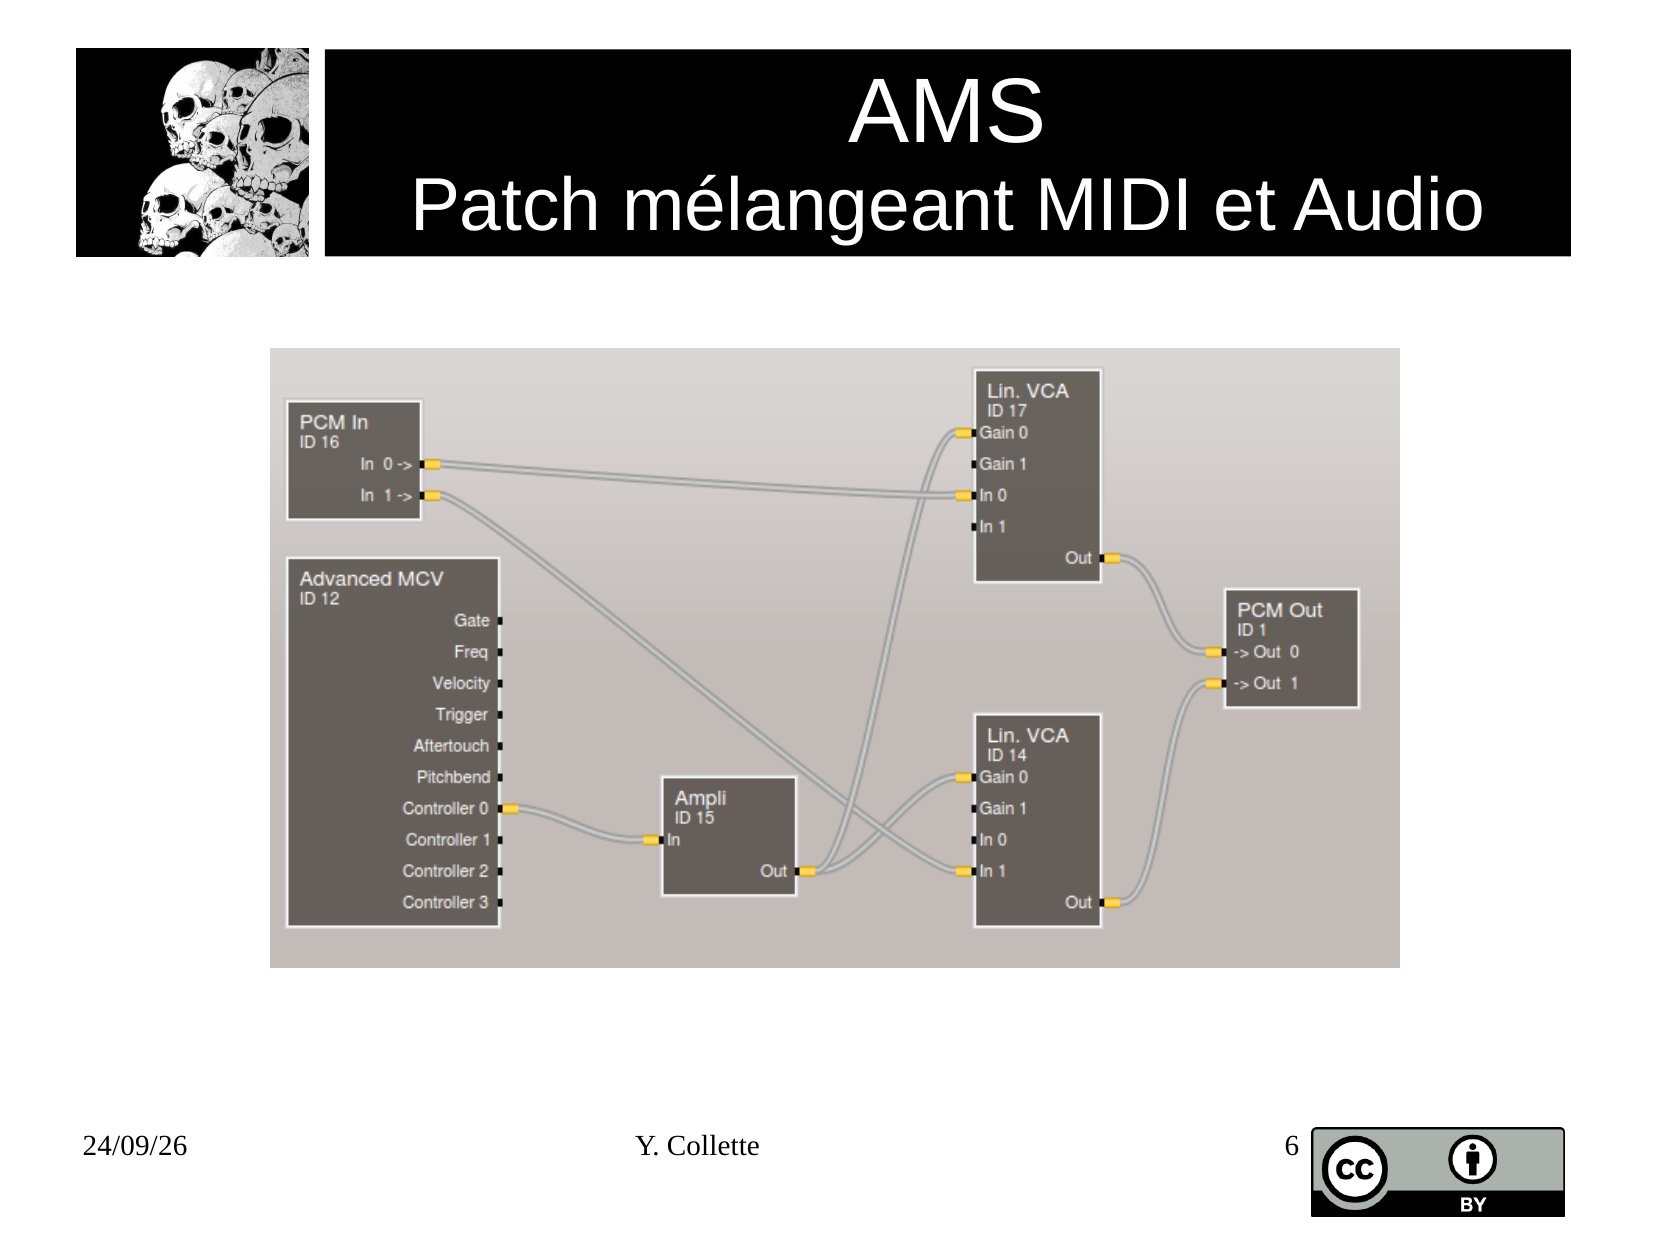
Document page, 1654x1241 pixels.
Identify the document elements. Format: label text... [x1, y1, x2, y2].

title AMS Patch mélangeant MIDI et Audio [324, 49, 1571, 257]
picture [76, 48, 309, 257]
picture [1311, 1127, 1565, 1217]
picture [270, 348, 1400, 968]
